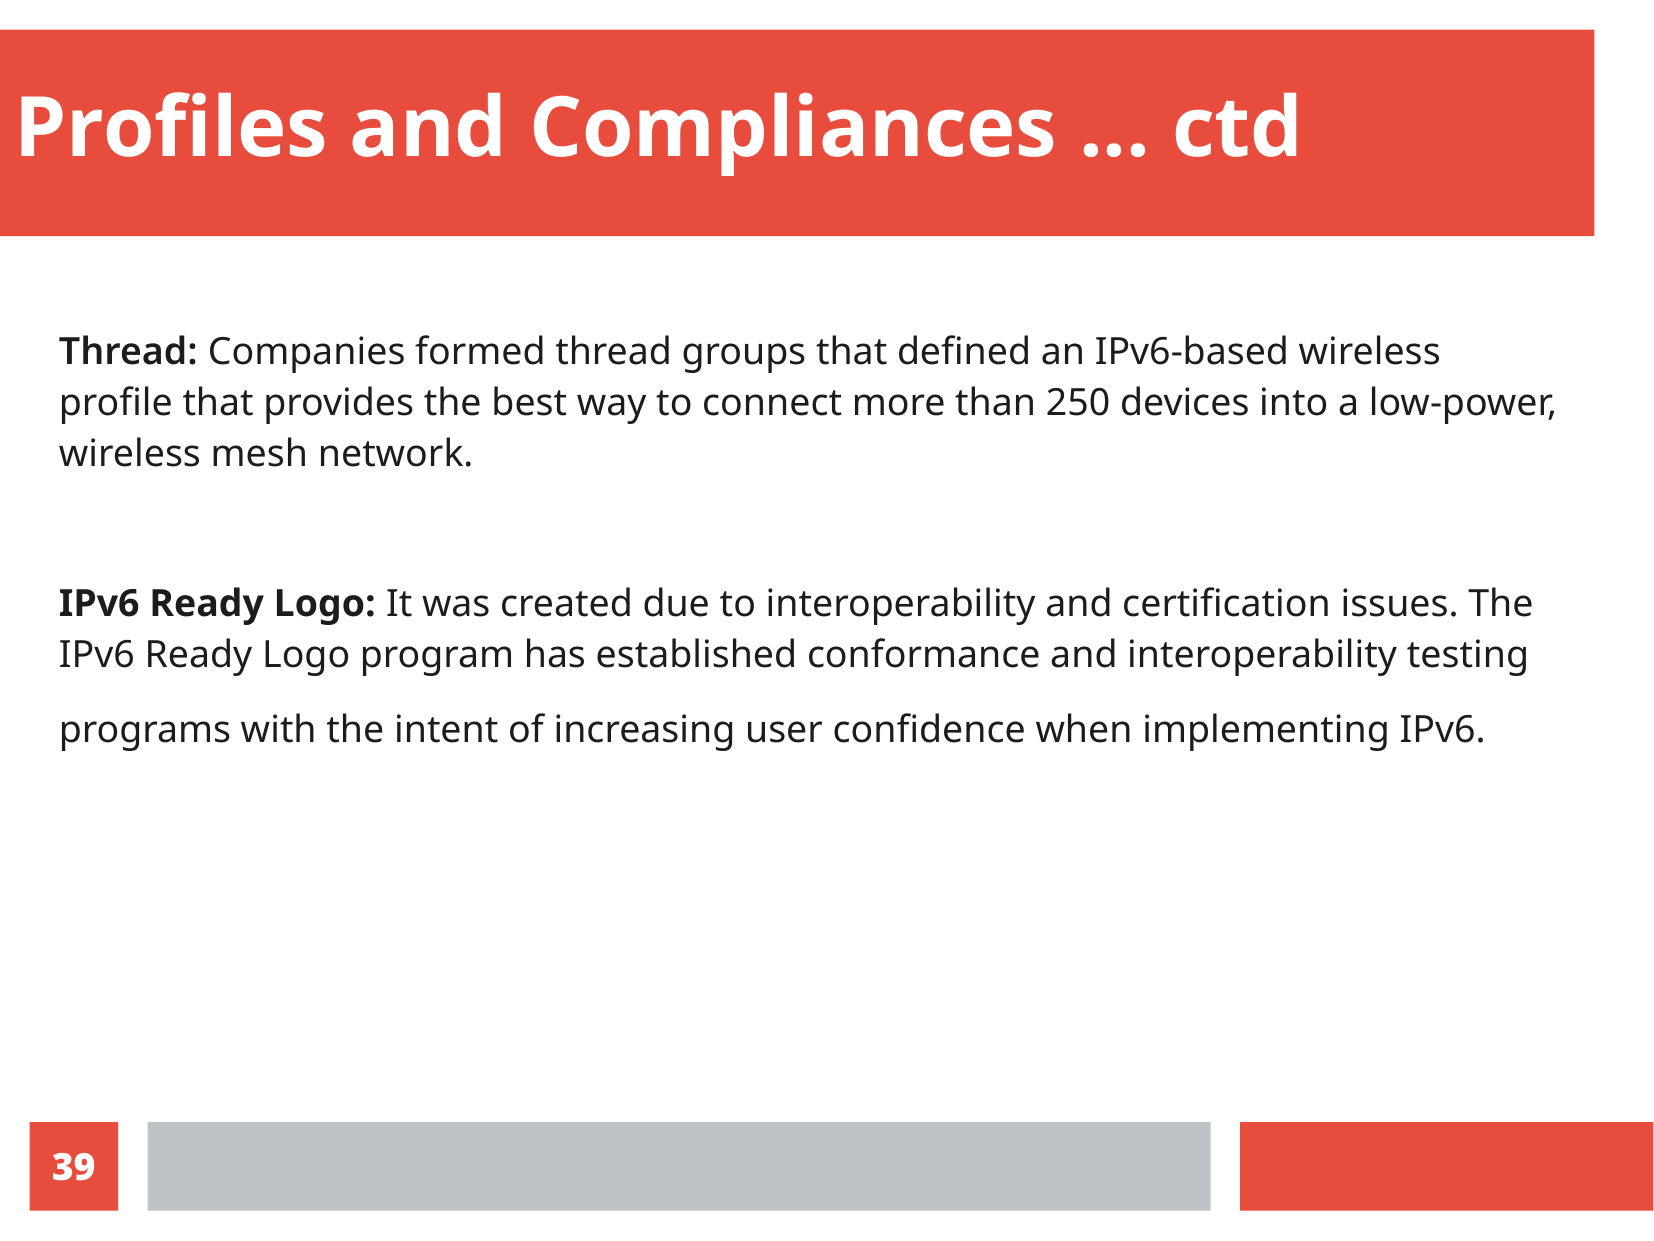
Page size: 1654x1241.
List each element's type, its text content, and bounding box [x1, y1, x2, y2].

text_box Profiles and Compliances ... ctd [0, 60, 1591, 269]
list Thread: Companies formed thread groups that defined an IPv6-based wireless profile that provides the best way to connect more than 250 devices into a low-power, wireless mesh network. IPv6 Ready Logo: It was created due to interoperability and certification issues. The IPv6 Ready Logo program has established conformance and interoperability testing programs with the intent of increasing user confidence when implementing IPv6. [59, 324, 1565, 1093]
